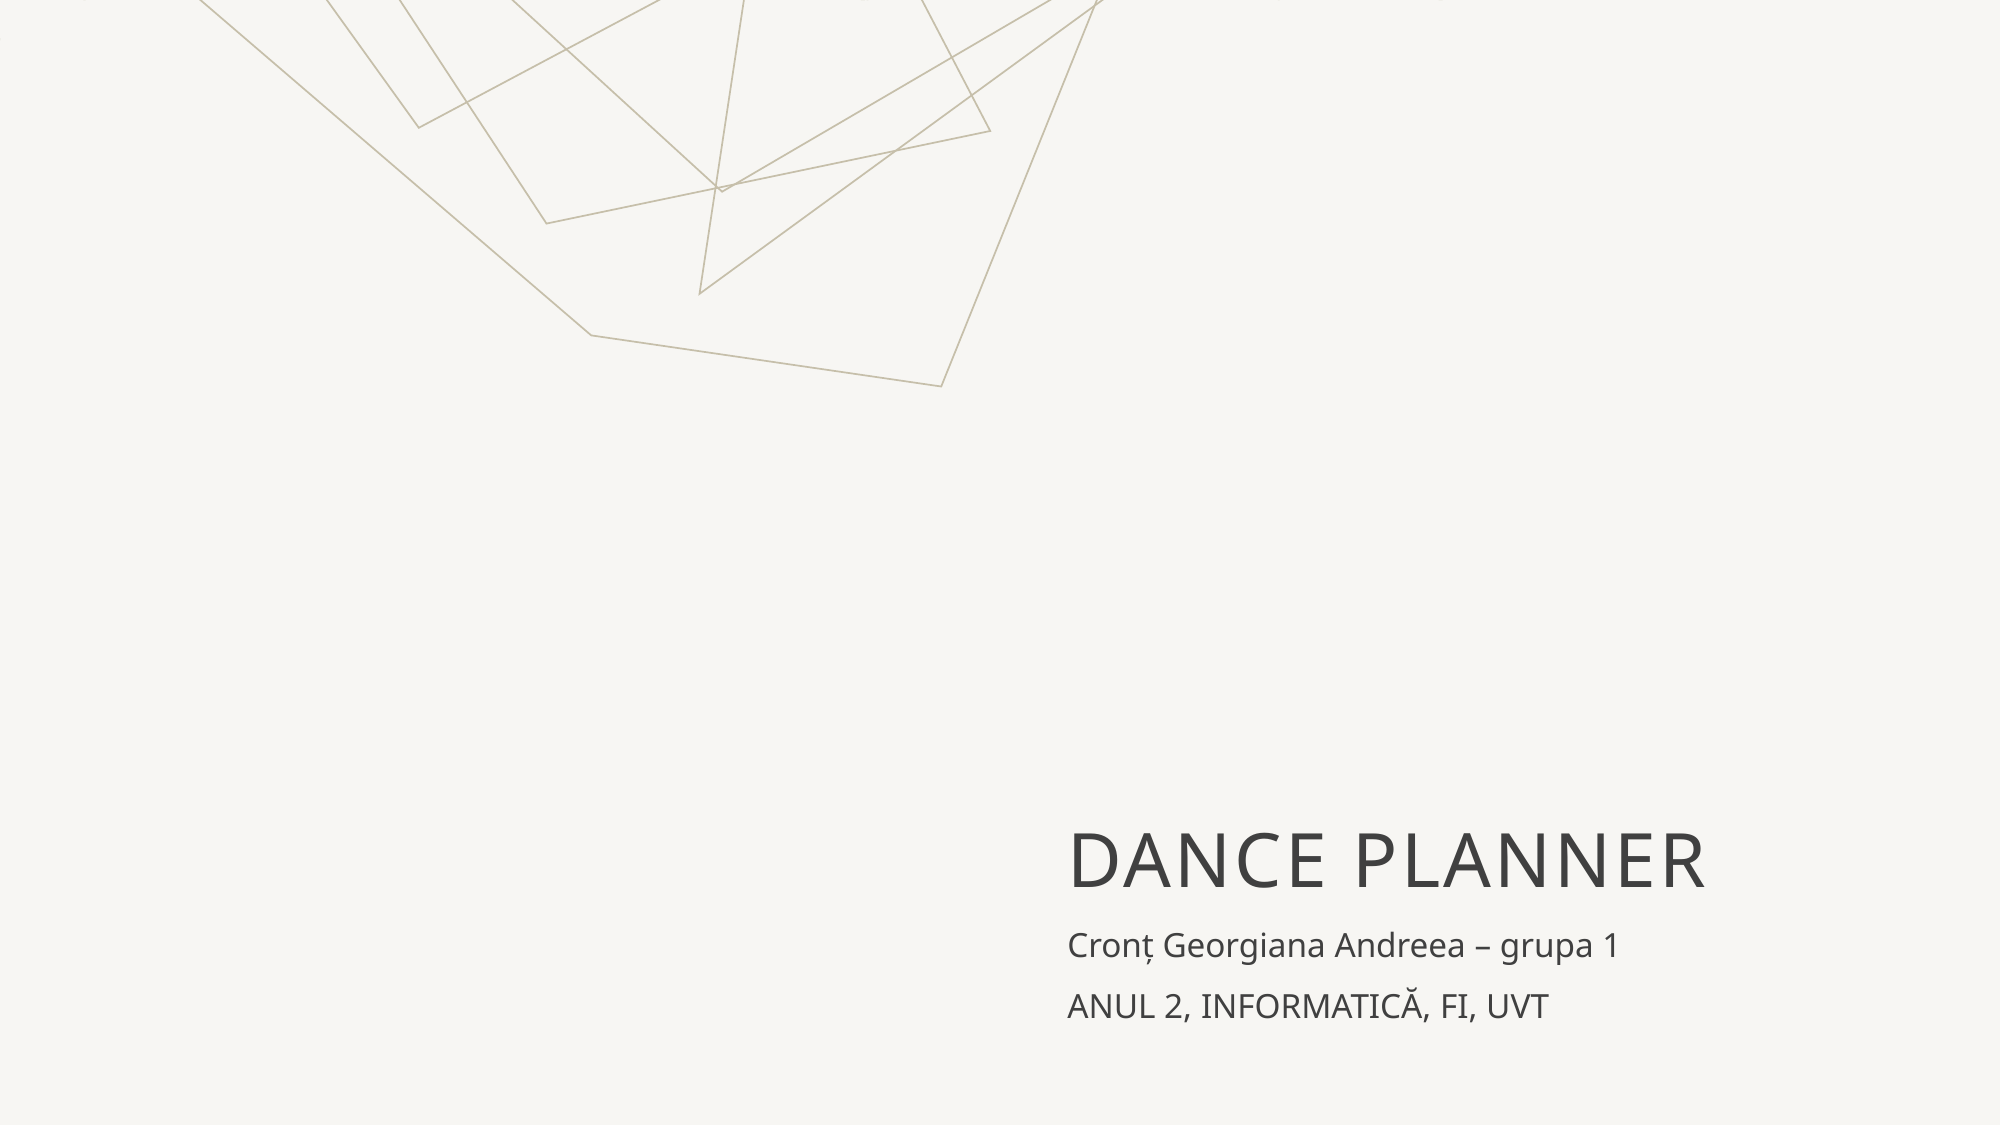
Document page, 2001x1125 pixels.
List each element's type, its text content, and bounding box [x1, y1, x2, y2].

subtitle Cronț Georgiana Andreea – grupa 1 ANUL 2, INFORMATICĂ, FI, UVT [1052, 916, 1864, 982]
title DANCE PLANNER [1052, 727, 1864, 912]
